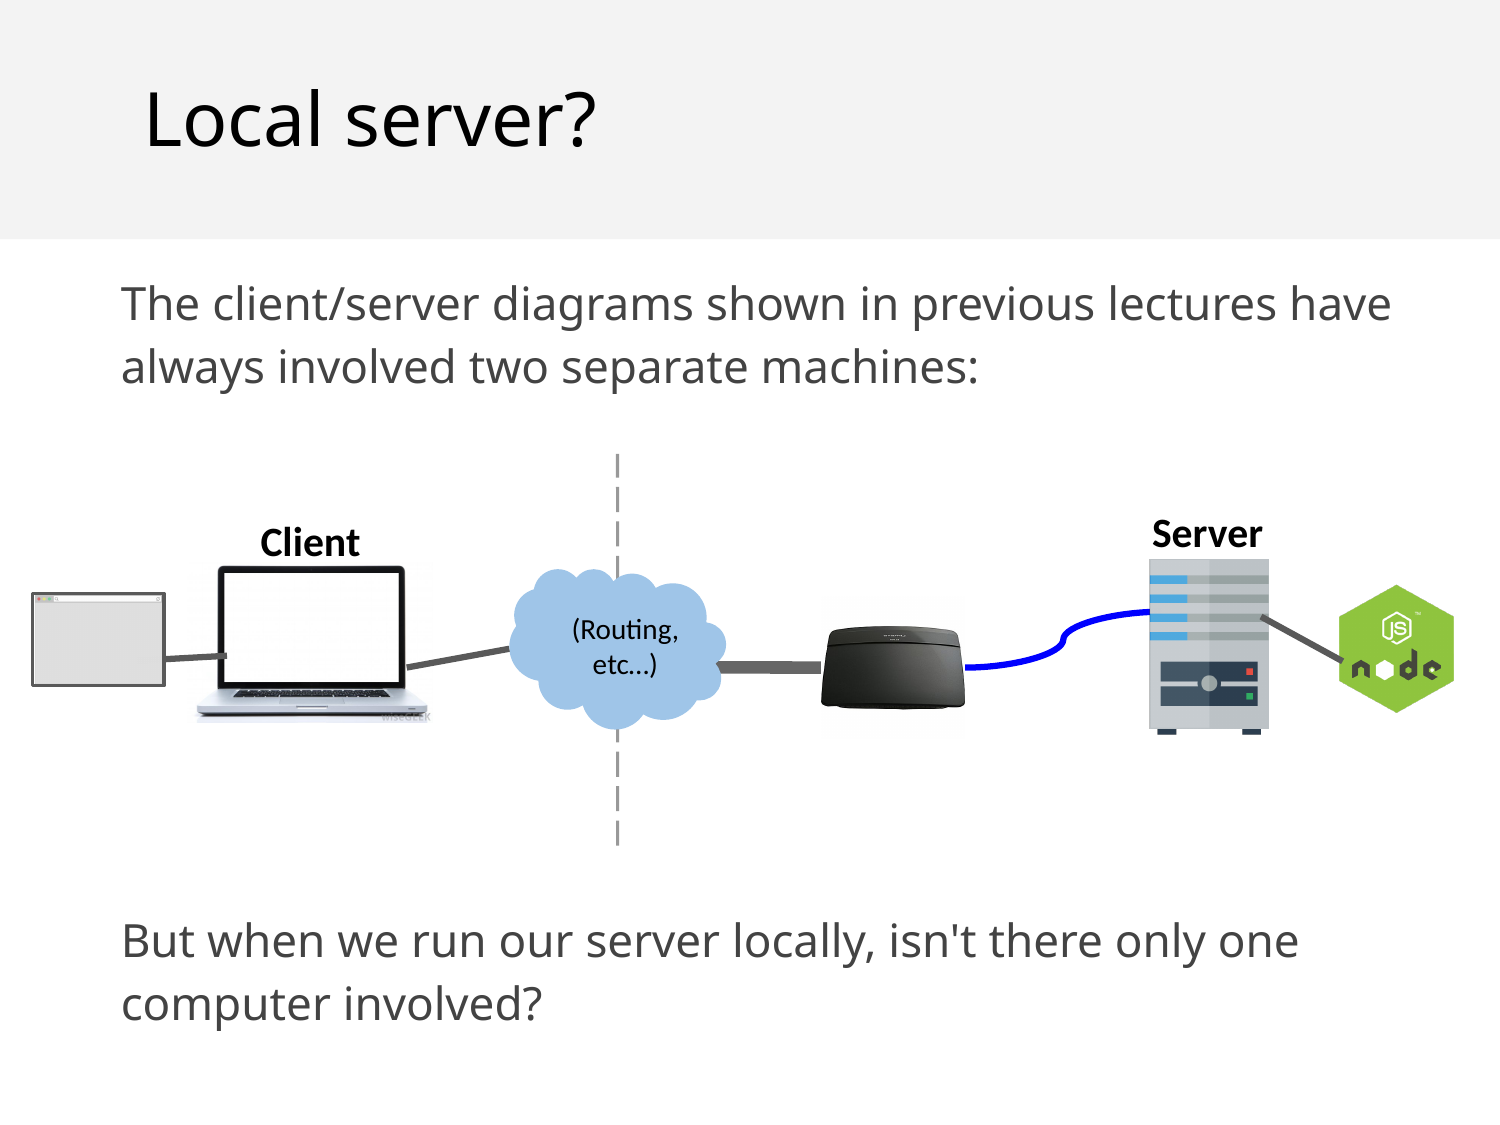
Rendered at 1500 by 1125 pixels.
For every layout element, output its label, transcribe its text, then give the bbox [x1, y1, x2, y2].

picture [1330, 583, 1462, 715]
text_box Client [188, 483, 434, 597]
picture [187, 562, 433, 723]
title Local server? [128, 56, 1372, 183]
picture [1114, 587, 1302, 743]
picture [34, 595, 163, 685]
picture [821, 596, 965, 739]
list But when we run our server locally, isn't there only one computer involved? [105, 888, 1426, 1083]
text_box Server [1085, 474, 1331, 587]
text_box (Routing, etc…) [509, 569, 727, 730]
list The client/server diagrams shown in previous lectures have always involved two separate machines: [105, 250, 1500, 446]
